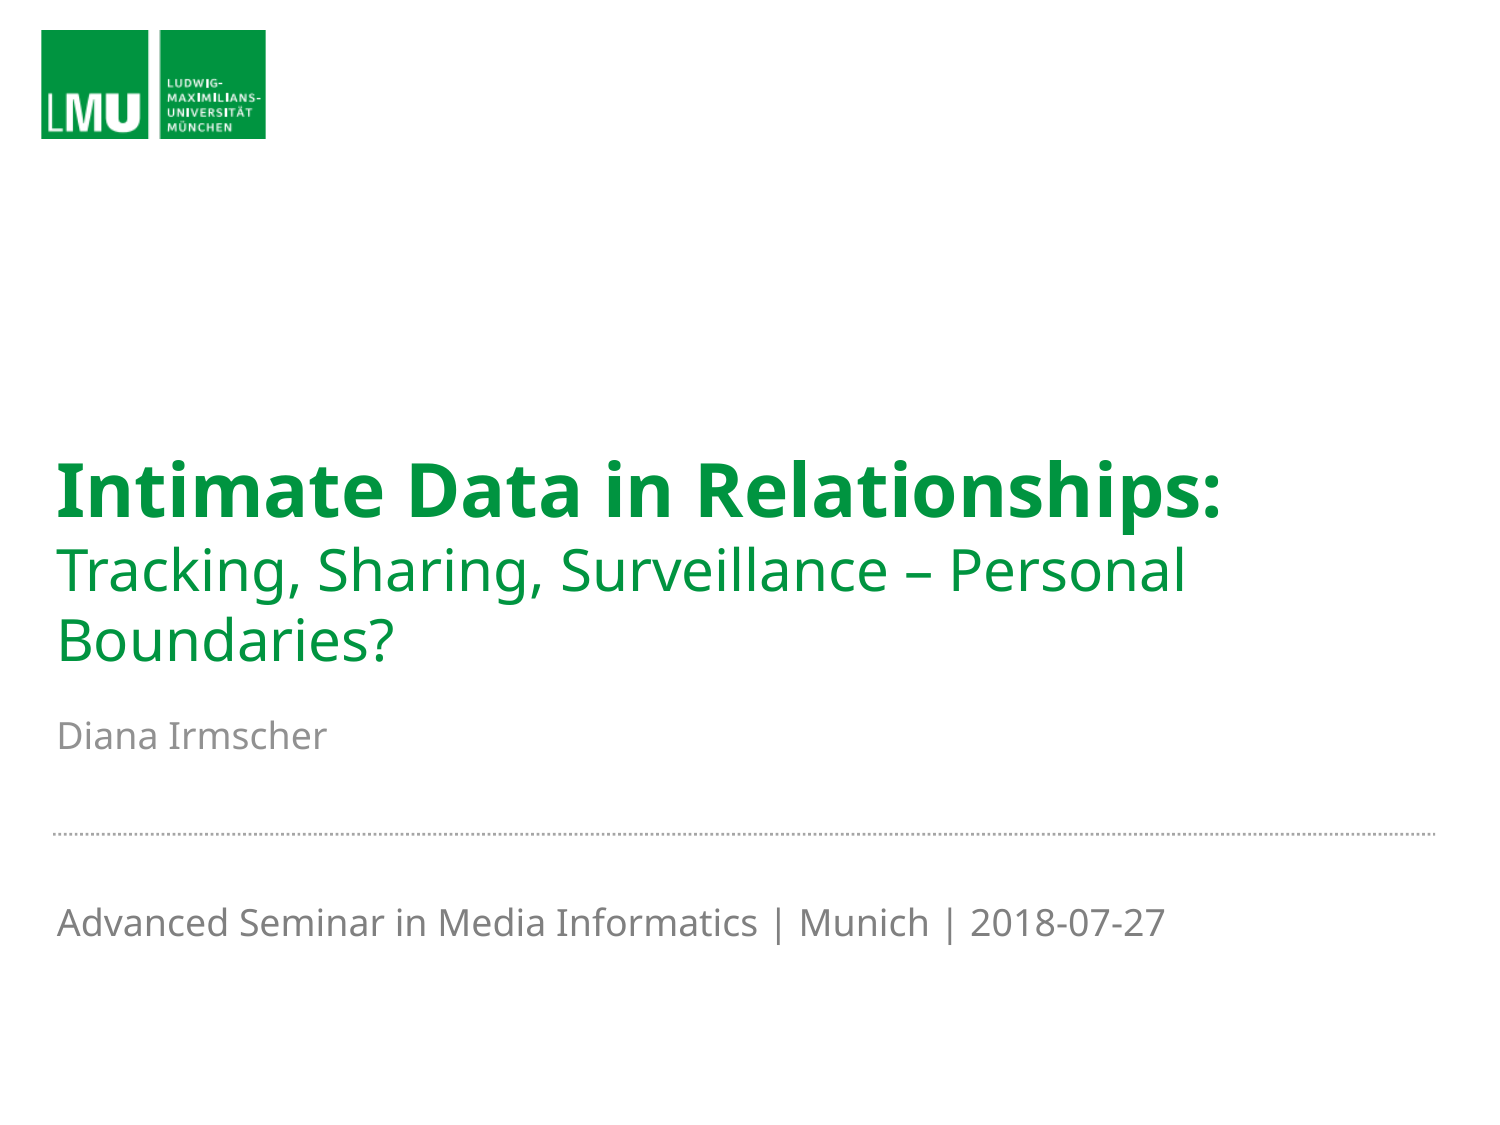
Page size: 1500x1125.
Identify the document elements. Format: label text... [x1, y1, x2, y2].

title Intimate Data in Relationships: Tracking, Sharing, Surveillance – Personal Boundaries? [41, 444, 1459, 681]
text_box Advanced Seminar in Media Informatics | Munich | 2018-07-27 [42, 891, 1413, 952]
subtitle Diana Irmscher [41, 704, 1459, 811]
